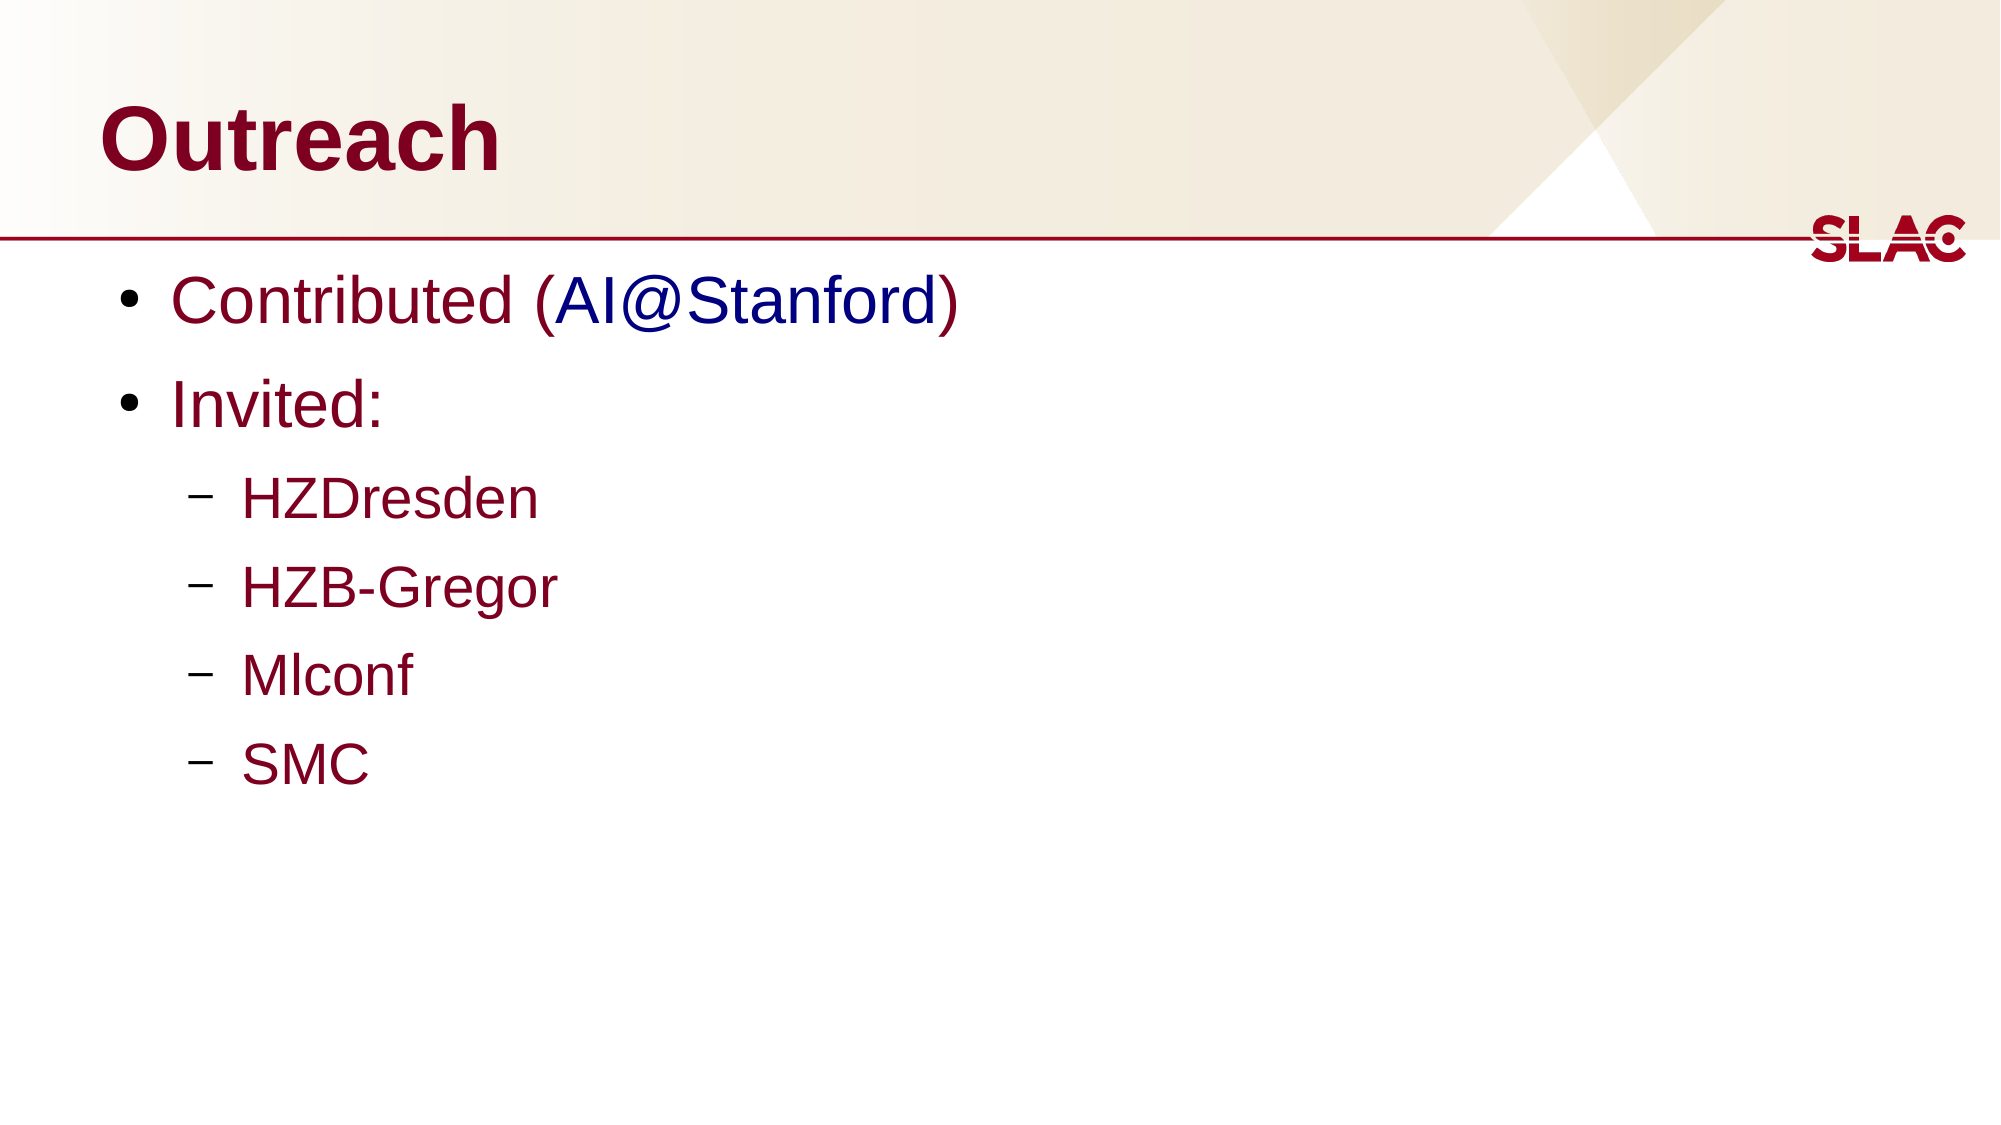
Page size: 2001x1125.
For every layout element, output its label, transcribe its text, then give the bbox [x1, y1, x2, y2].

picture [0, 0, 2001, 262]
title Outreach [99, 44, 1900, 233]
list Contributed (AI@Stanford) Invited: HZDresden HZB-Gregor Mlconf SMC [99, 263, 1900, 1096]
